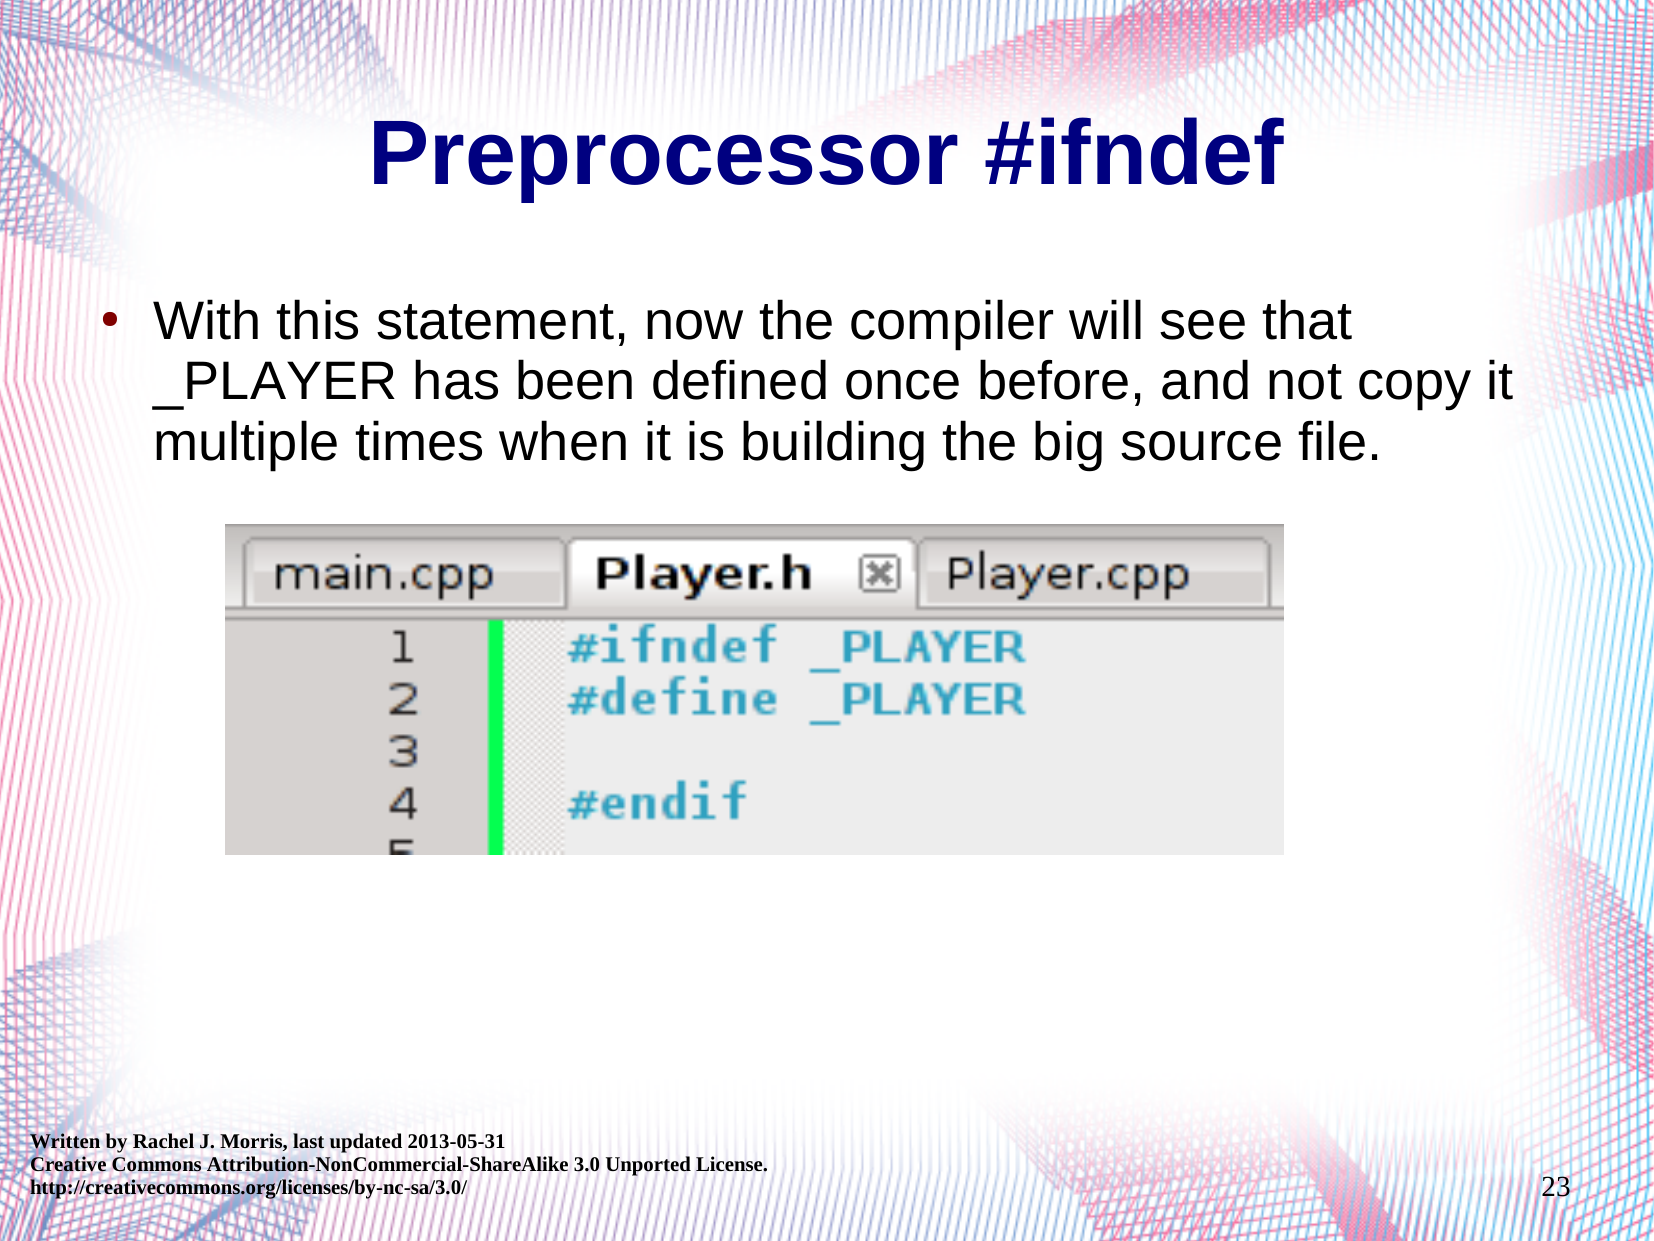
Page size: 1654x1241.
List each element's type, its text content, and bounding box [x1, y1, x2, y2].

title Preprocessor #ifndef [82, 49, 1571, 257]
picture [0, 0, 1654, 1241]
list With this statement, now the compiler will see that _PLAYER has been defined once before, and not copy it multiple times when it is building the big source file. [82, 290, 1571, 472]
